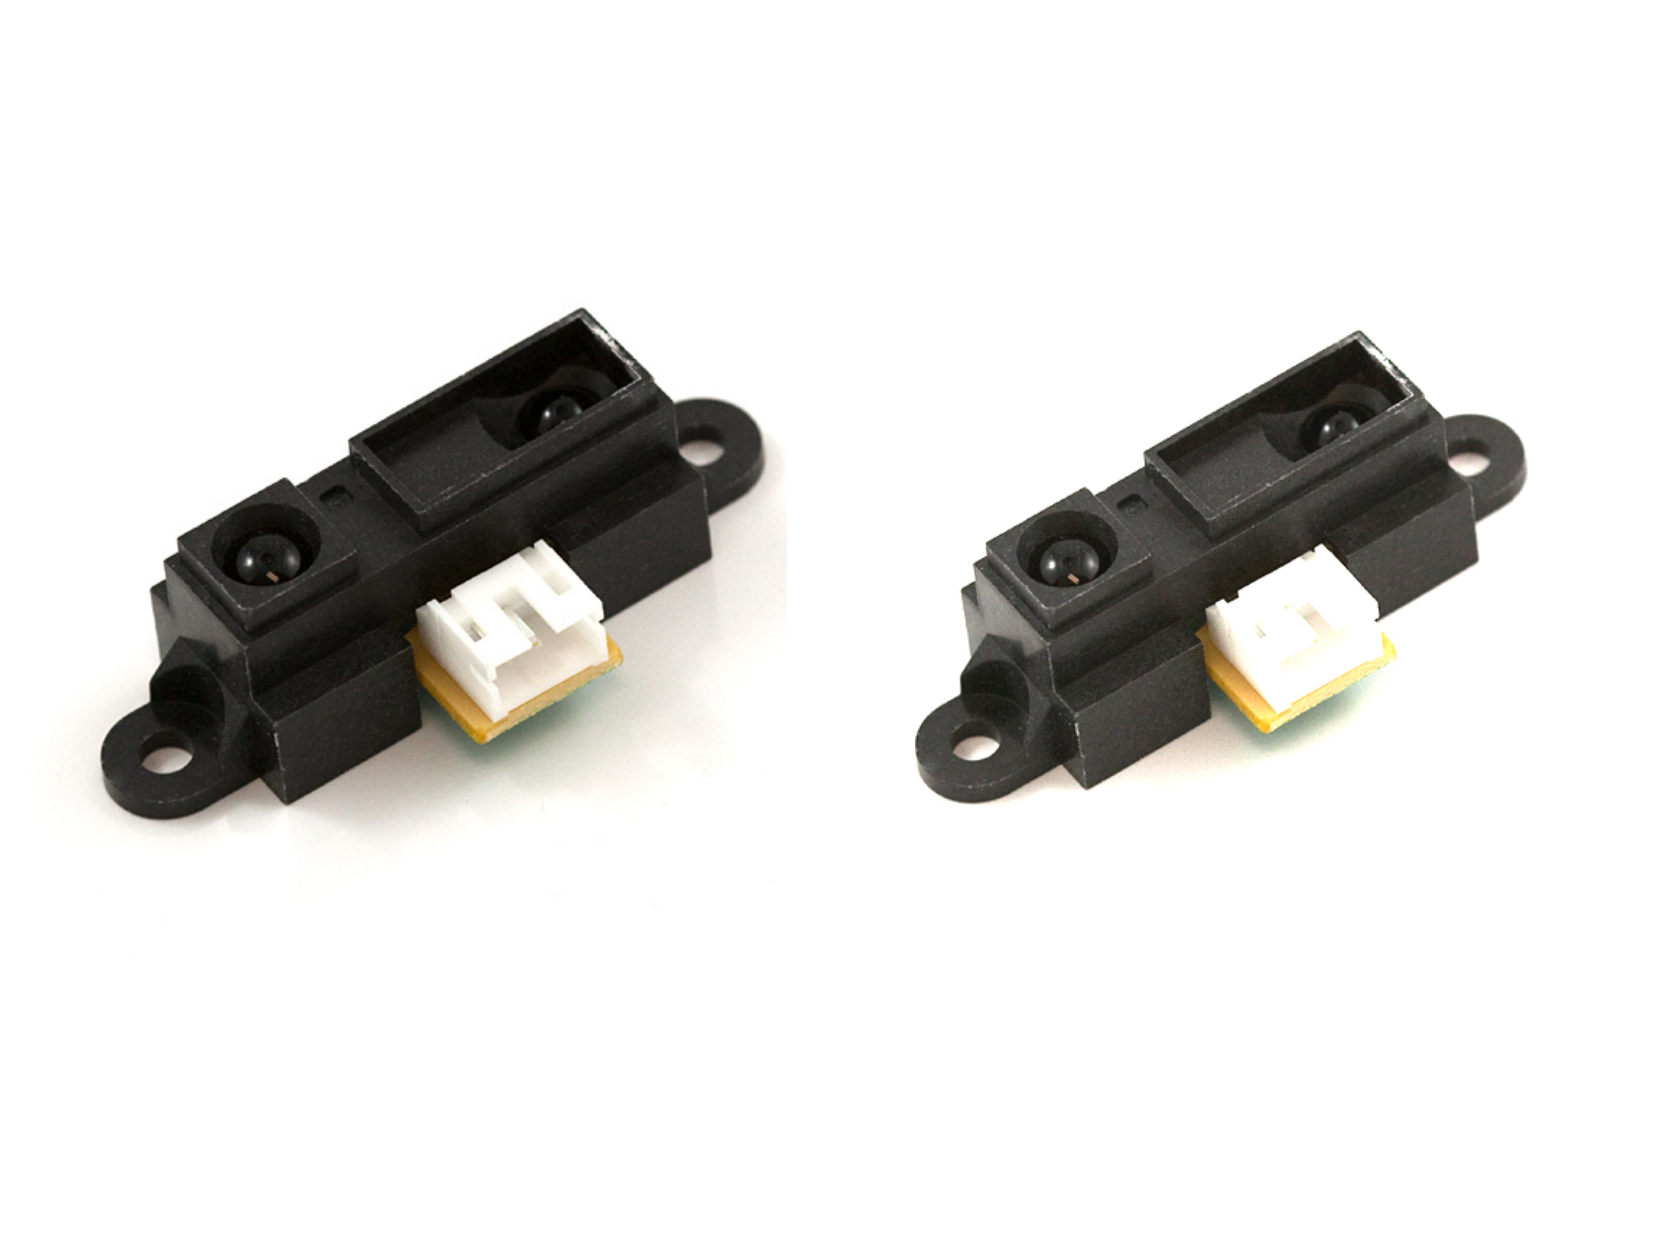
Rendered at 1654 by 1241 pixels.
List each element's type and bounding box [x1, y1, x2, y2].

picture [0, 112, 1653, 1051]
